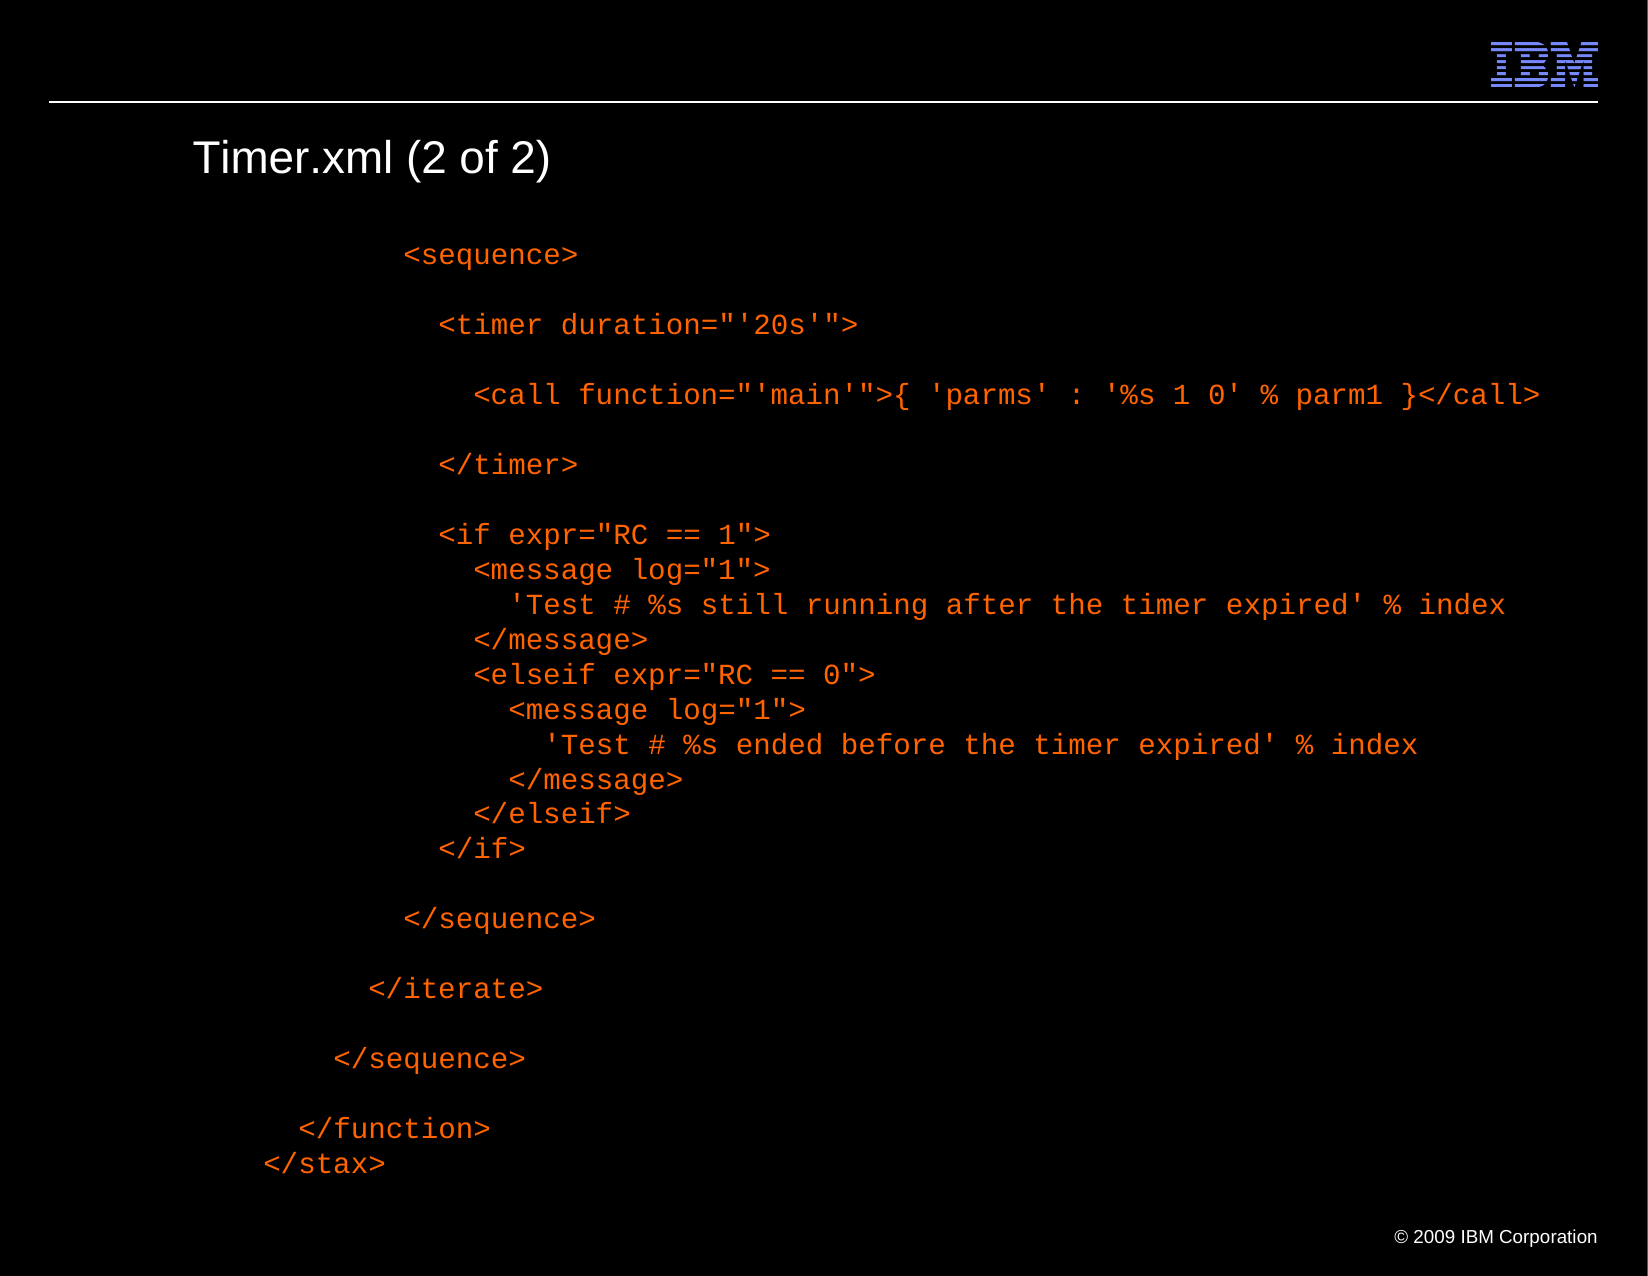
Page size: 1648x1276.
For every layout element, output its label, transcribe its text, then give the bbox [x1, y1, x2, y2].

picture [1491, 42, 1598, 87]
title Timer.xml (2 of 2) [175, 125, 1648, 219]
text_box <sequence> <timer duration="'20s'"> <call function="'main'">{ 'parms' : '%s 1 0' % parm1 }</call> </timer> <if expr="RC == 1"> <message log="1"> 'Test # %s still running after the timer expired' % index </message> <elseif expr="RC == 0"> <message log="1"> 'Test # %s ended before the timer expired' % index </message> </elseif> </if> </sequence> </iterate> </sequence> </function> </stax> [248, 227, 1648, 1223]
